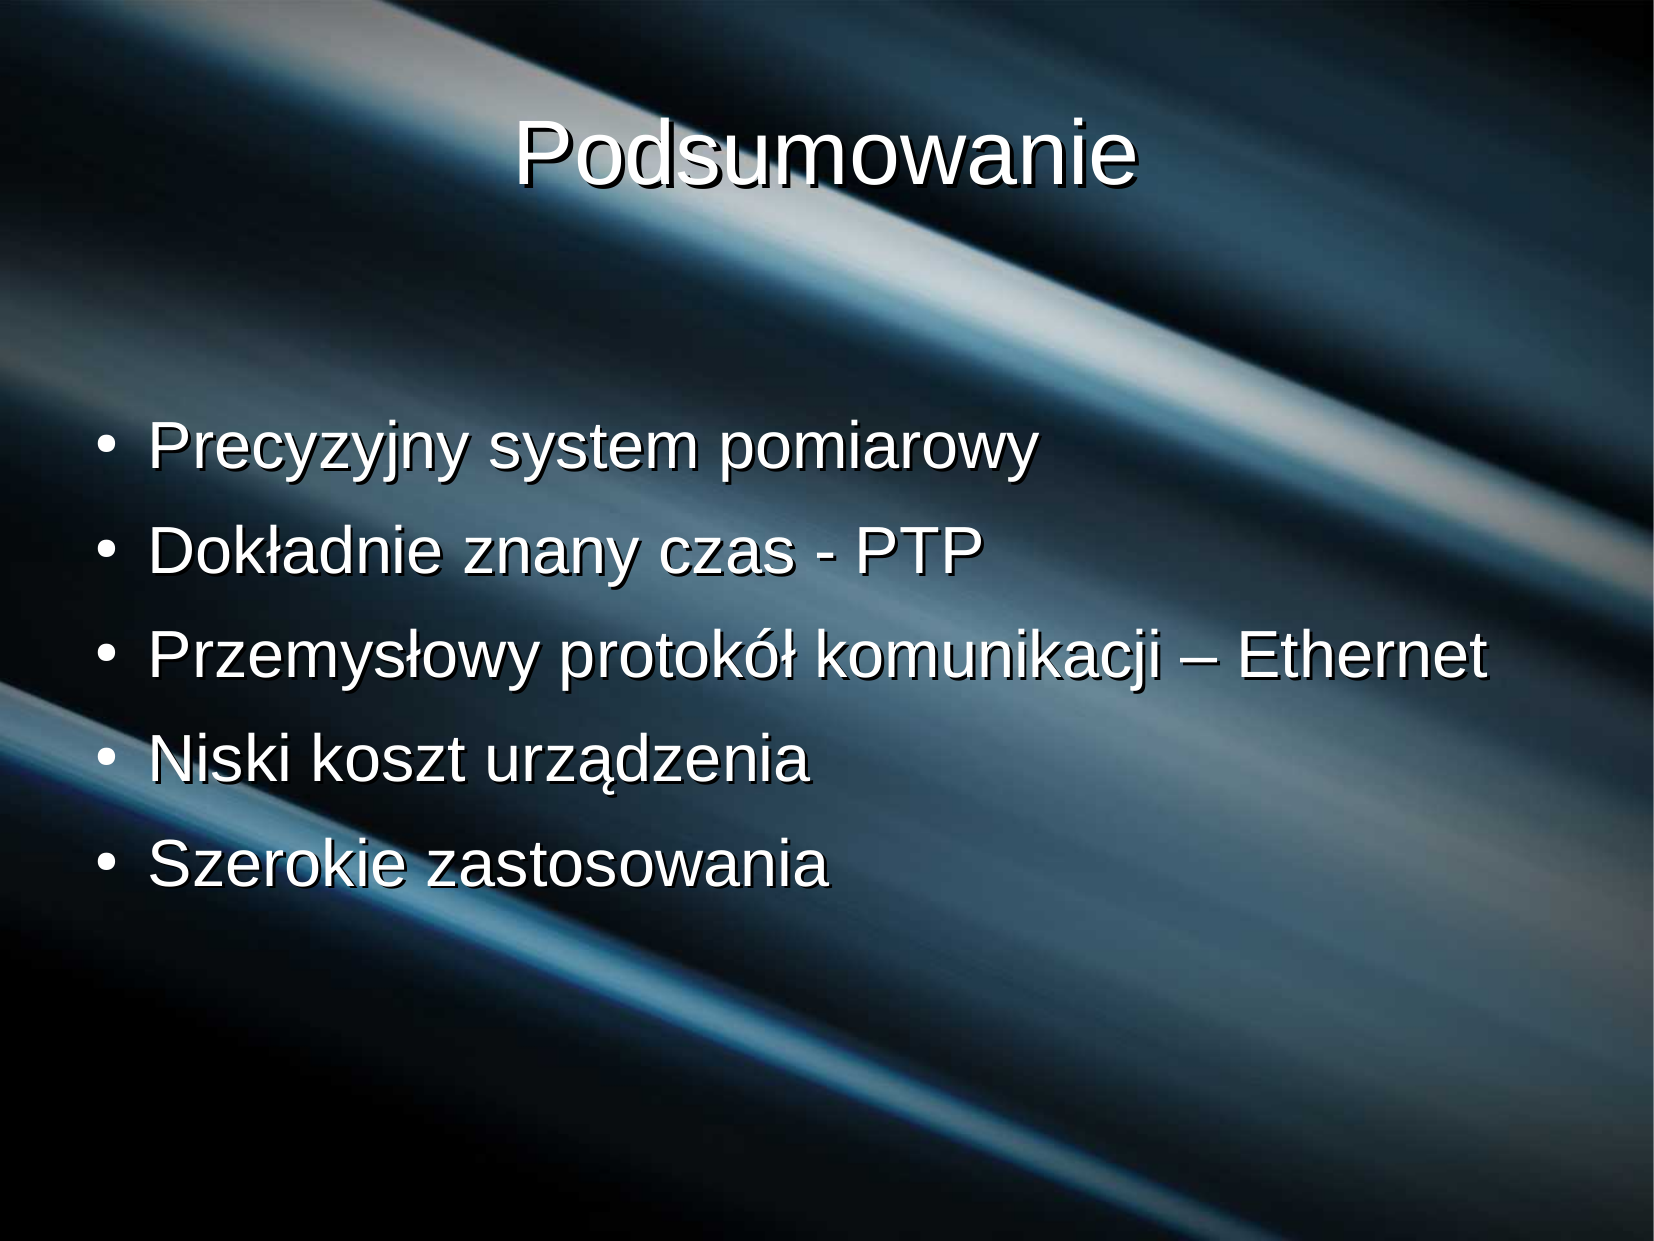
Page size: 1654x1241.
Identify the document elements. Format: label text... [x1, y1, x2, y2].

picture [0, 0, 1654, 1241]
title Podsumowanie [82, 49, 1571, 257]
list Precyzyjny system pomiarowy Dokładnie znany czas - PTP Przemysłowy protokół komunikacji – Ethernet Niski koszt urządzenia Szerokie zastosowania [76, 408, 1565, 901]
